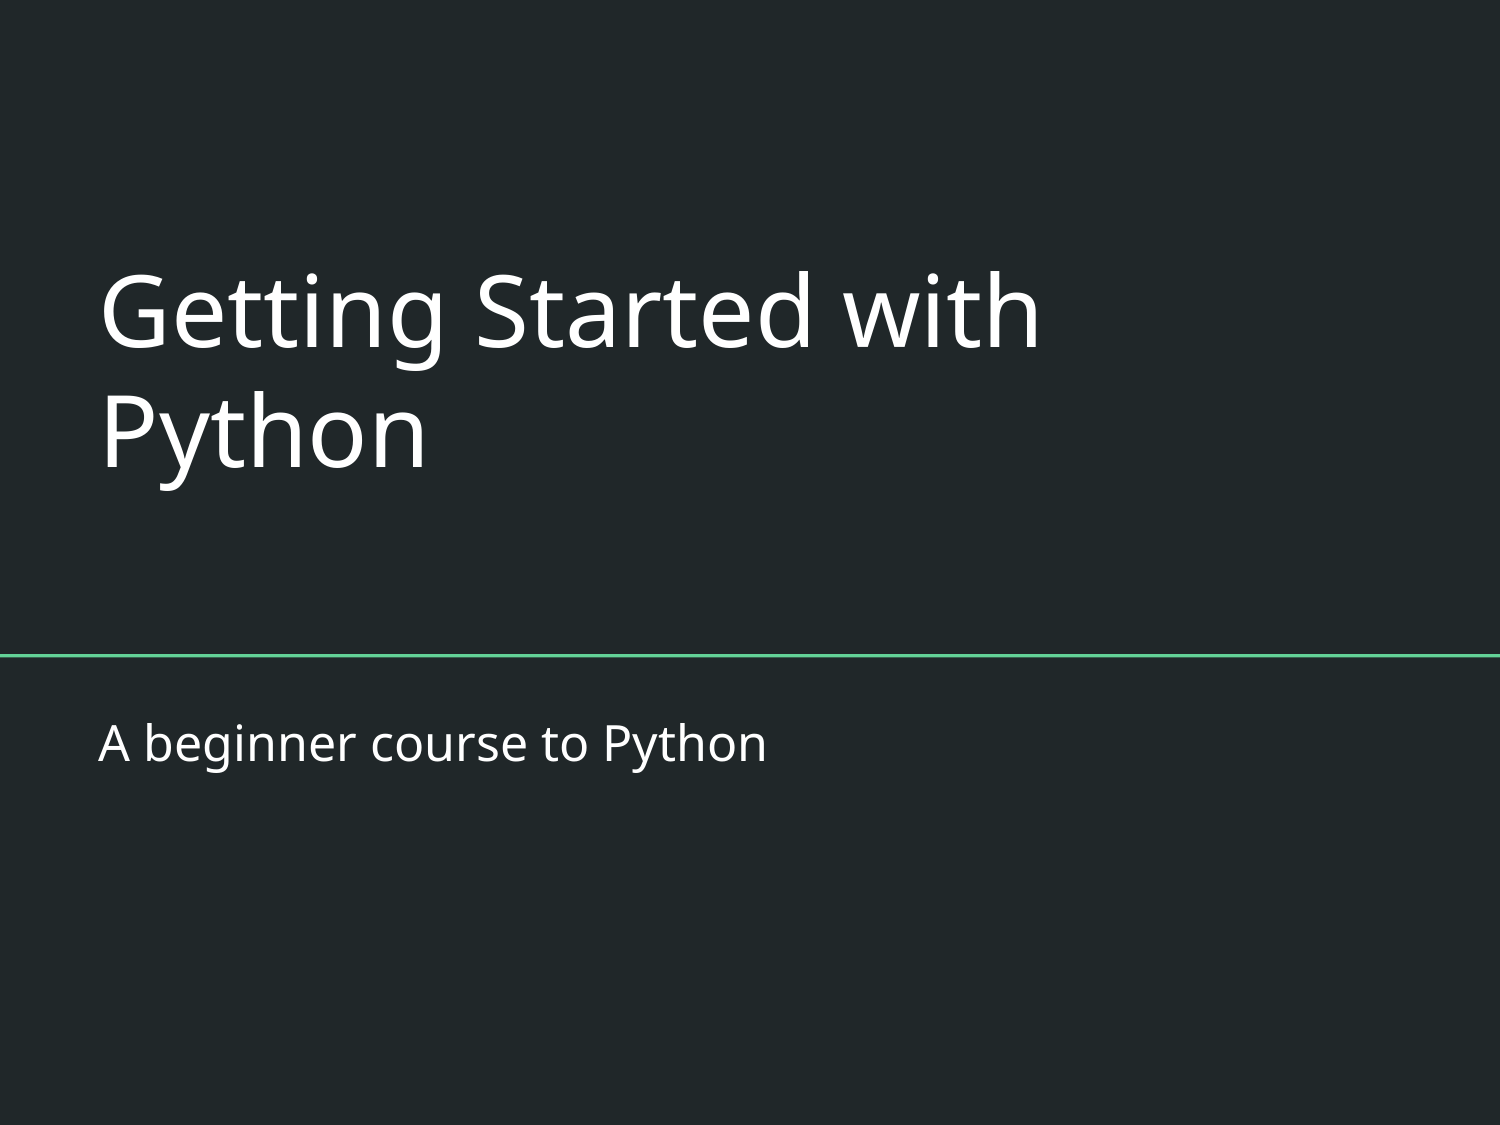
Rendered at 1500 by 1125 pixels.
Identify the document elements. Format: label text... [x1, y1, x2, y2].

subtitle A beginner course to Python [83, 696, 1417, 834]
title Getting Started with Python [83, 275, 1417, 623]
